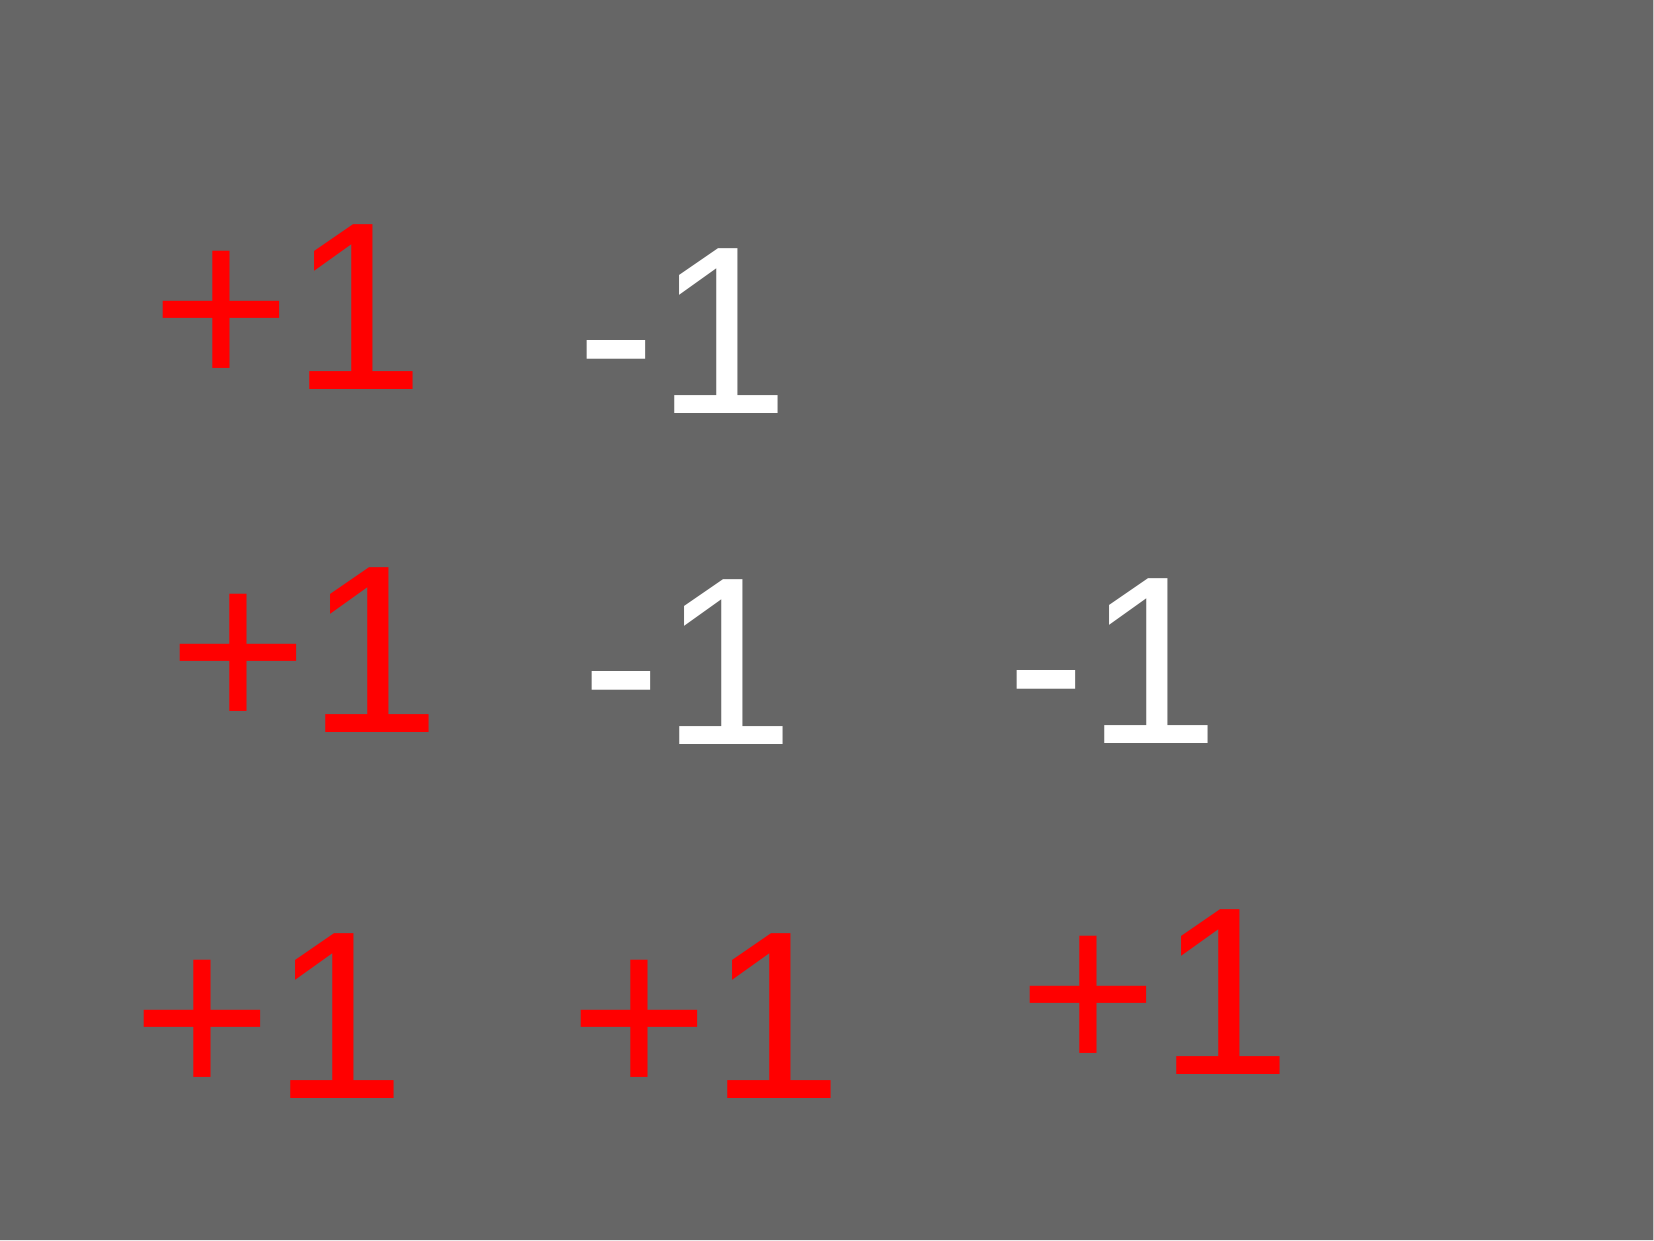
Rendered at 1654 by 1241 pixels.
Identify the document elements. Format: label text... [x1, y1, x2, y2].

text_box -1 [566, 520, 903, 804]
text_box +1 [153, 507, 490, 791]
text_box -1 [561, 188, 898, 472]
text_box +1 [1003, 850, 1340, 1133]
text_box +1 [555, 874, 891, 1157]
text_box -1 [992, 519, 1328, 803]
text_box +1 [118, 874, 454, 1157]
text_box +1 [136, 165, 473, 448]
text_box [0, 0, 1654, 1241]
